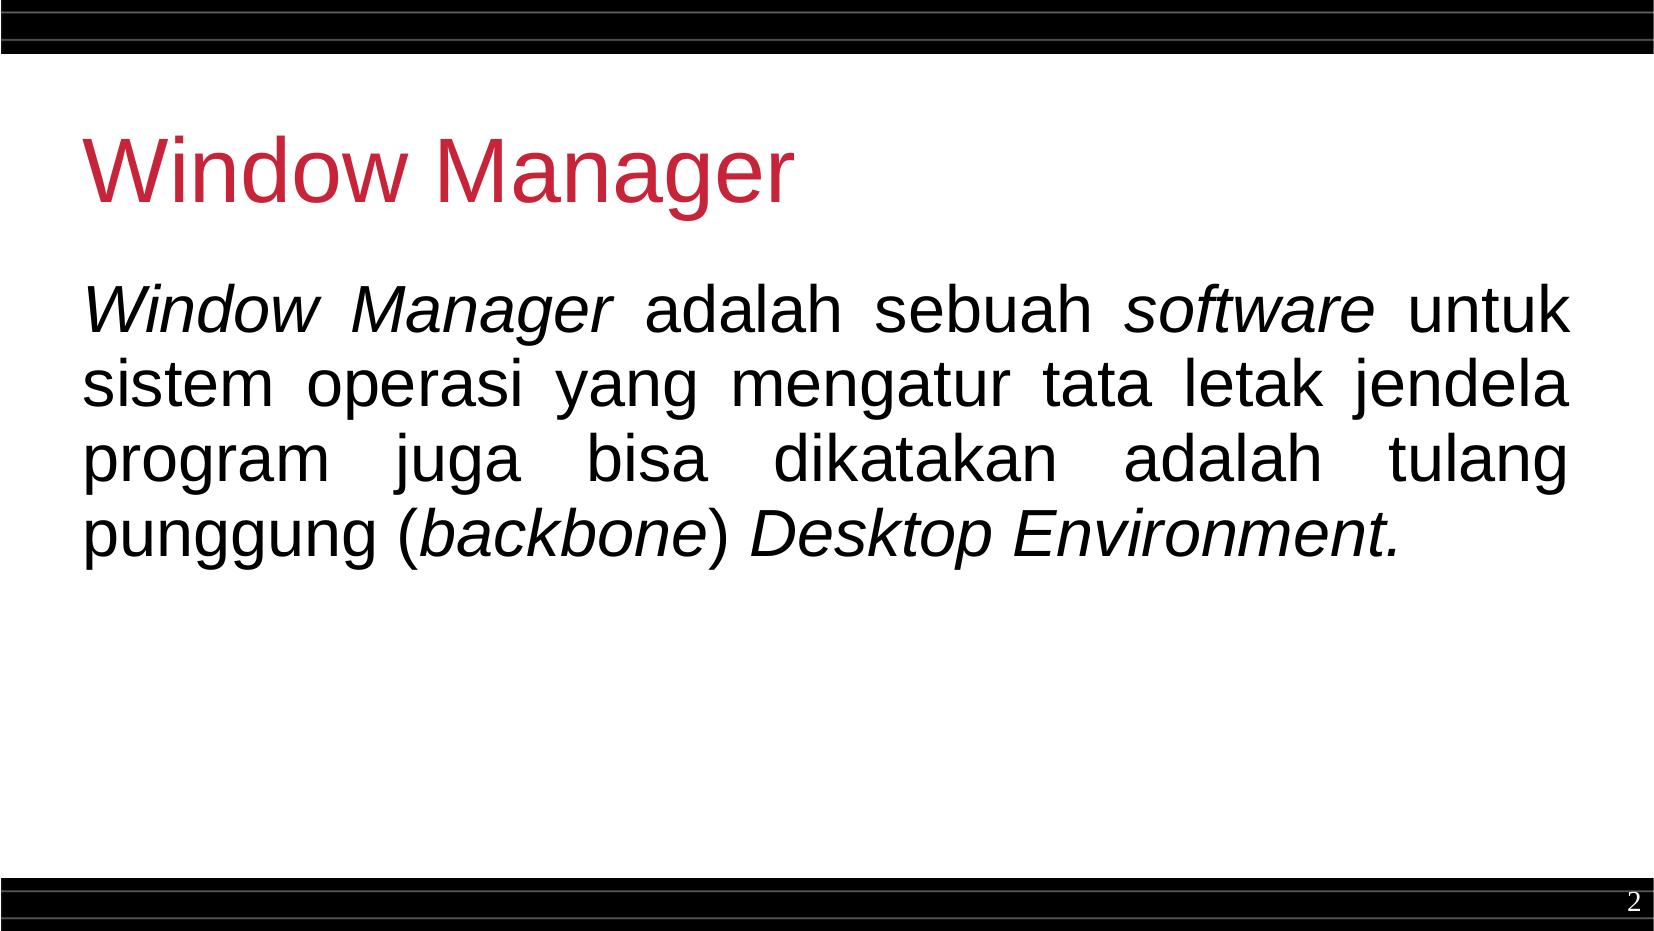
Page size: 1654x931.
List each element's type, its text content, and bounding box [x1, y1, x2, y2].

title Window Manager [82, 92, 1571, 249]
picture [1, 878, 1654, 931]
picture [1, 0, 1654, 54]
list Window Manager adalah sebuah software untuk sistem operasi yang mengatur tata letak jendela program juga bisa dikatakan adalah tulang punggung (backbone) Desktop Environment. [82, 271, 1571, 851]
